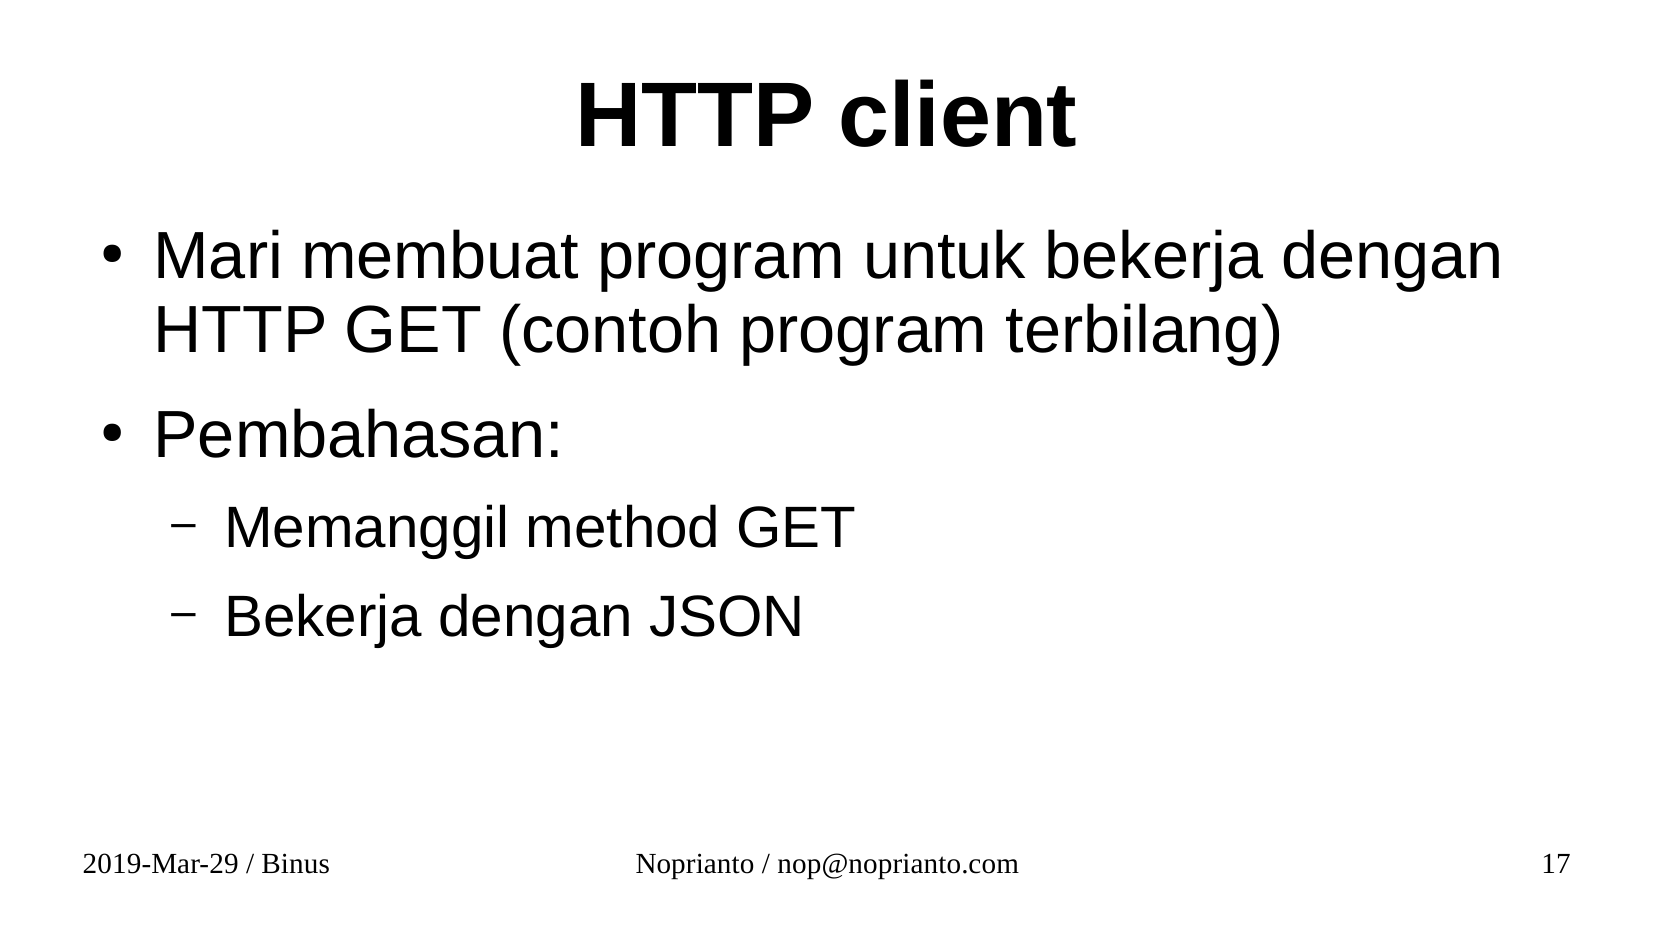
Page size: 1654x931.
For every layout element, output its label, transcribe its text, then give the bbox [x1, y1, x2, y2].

list Mari membuat program untuk bekerja dengan HTTP GET (contoh program terbilang) Pembahasan: Memanggil method GET Bekerja dengan JSON [82, 217, 1571, 758]
title HTTP client [82, 37, 1571, 193]
